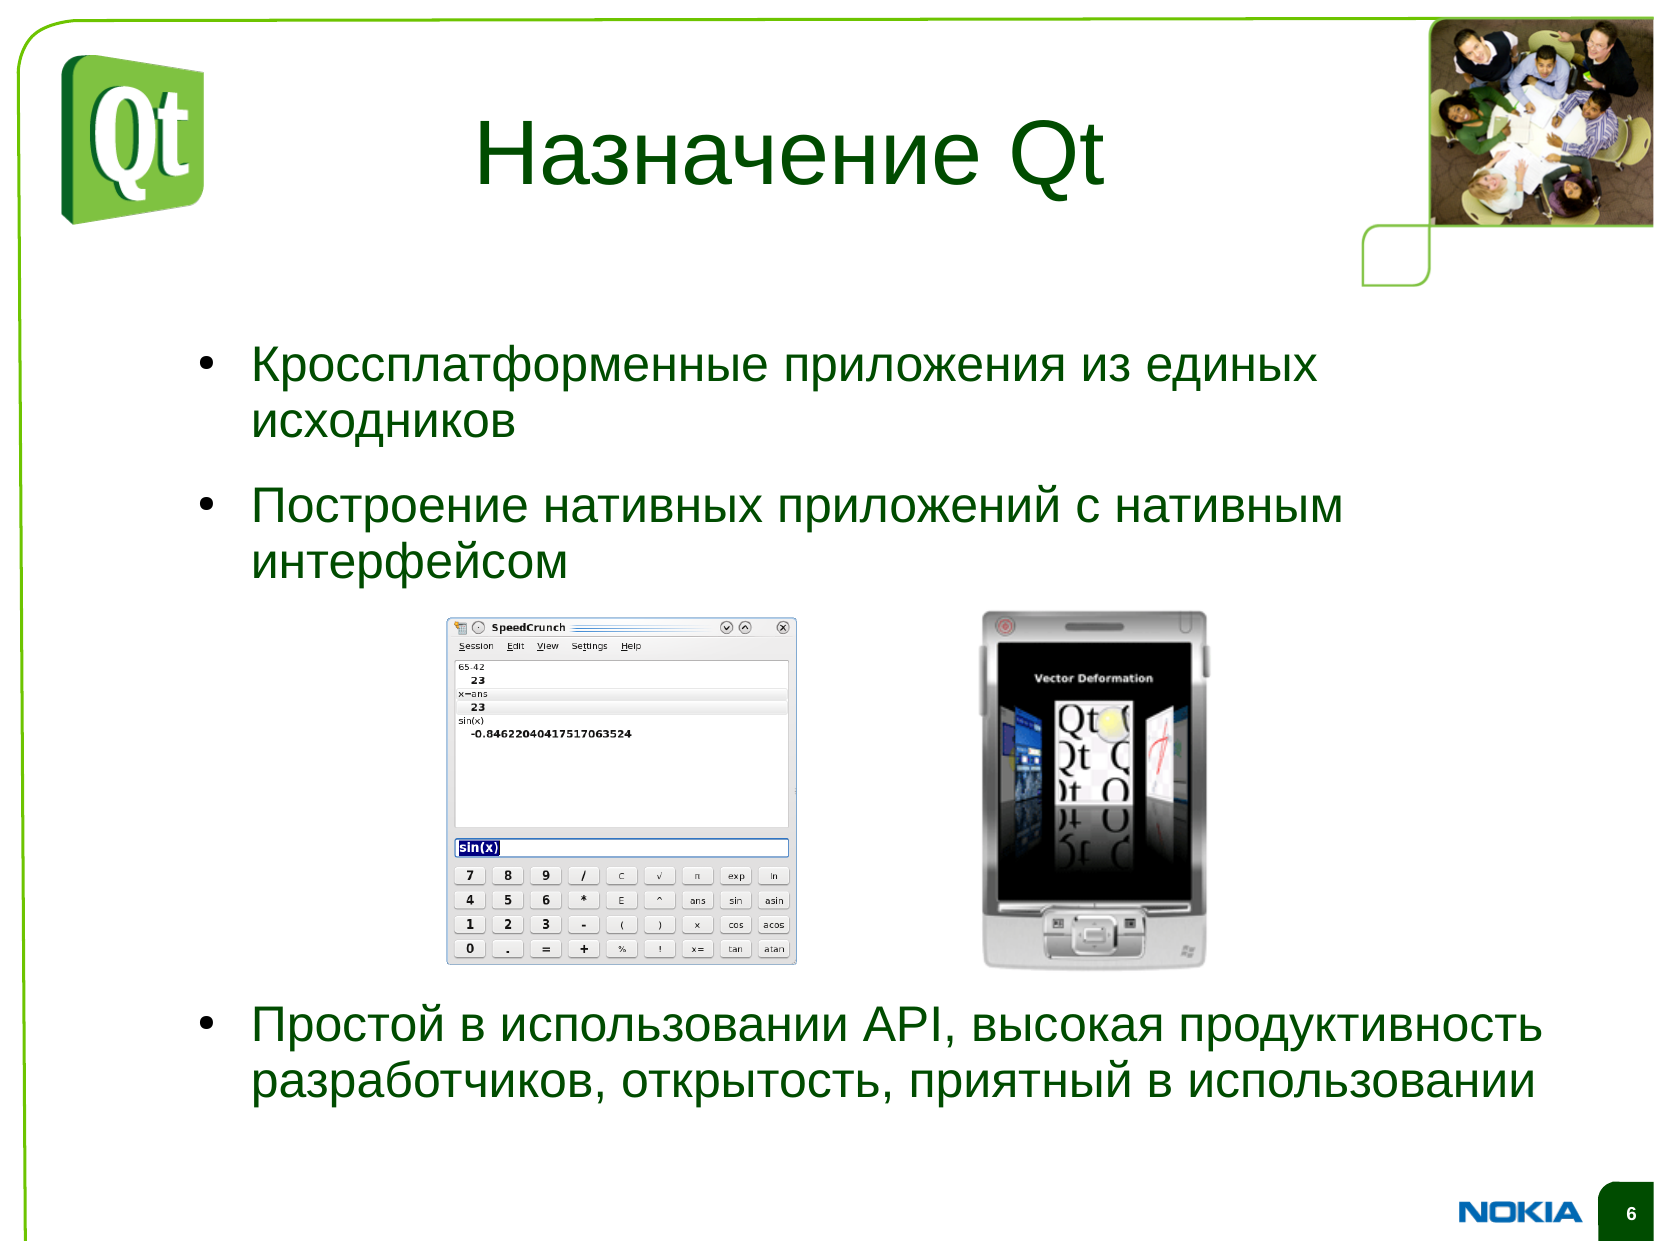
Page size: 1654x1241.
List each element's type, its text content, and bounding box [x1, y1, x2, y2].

picture [61, 55, 204, 225]
list Кроссплатформенные приложения из единых исходников Построение нативных приложений с нативным интерфейсом Простой в использовании API, высокая продуктивность разработчиков, открытость, приятный в использовании [180, 336, 1571, 1109]
picture [1459, 1201, 1583, 1223]
picture [442, 613, 801, 969]
title Назначение Qt [251, 49, 1327, 257]
picture [978, 607, 1213, 974]
picture [1338, 6, 1654, 307]
